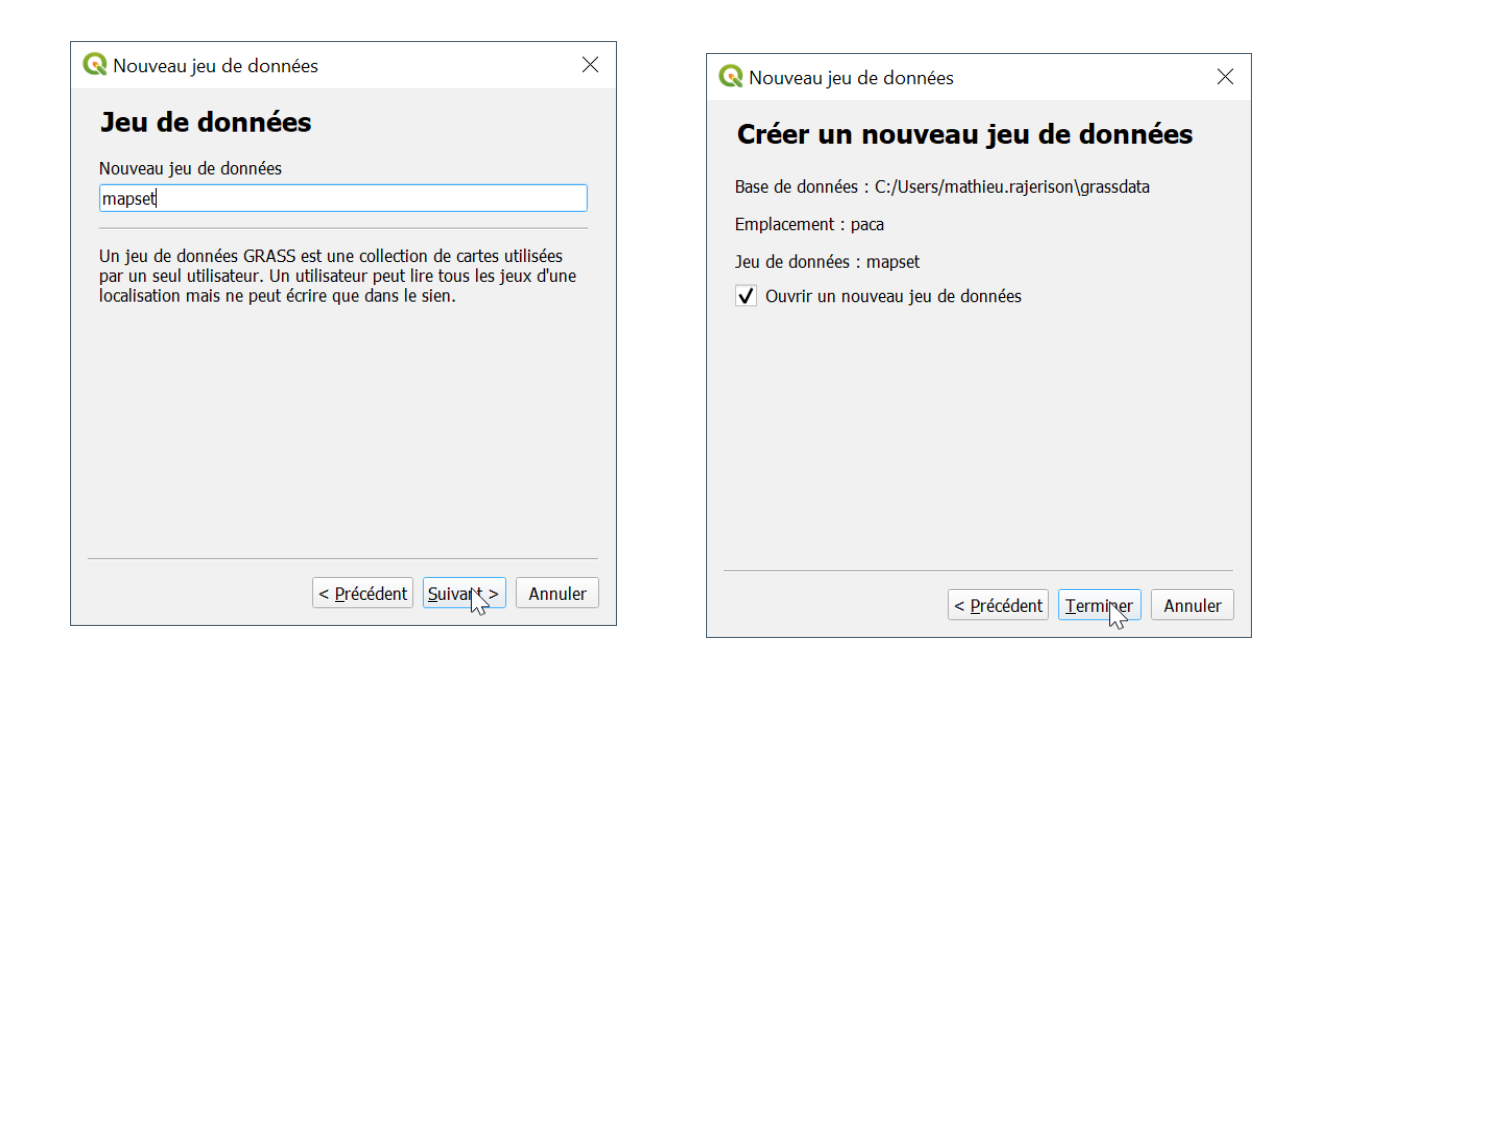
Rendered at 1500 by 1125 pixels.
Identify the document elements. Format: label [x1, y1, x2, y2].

picture [706, 53, 1252, 638]
picture [70, 41, 617, 626]
